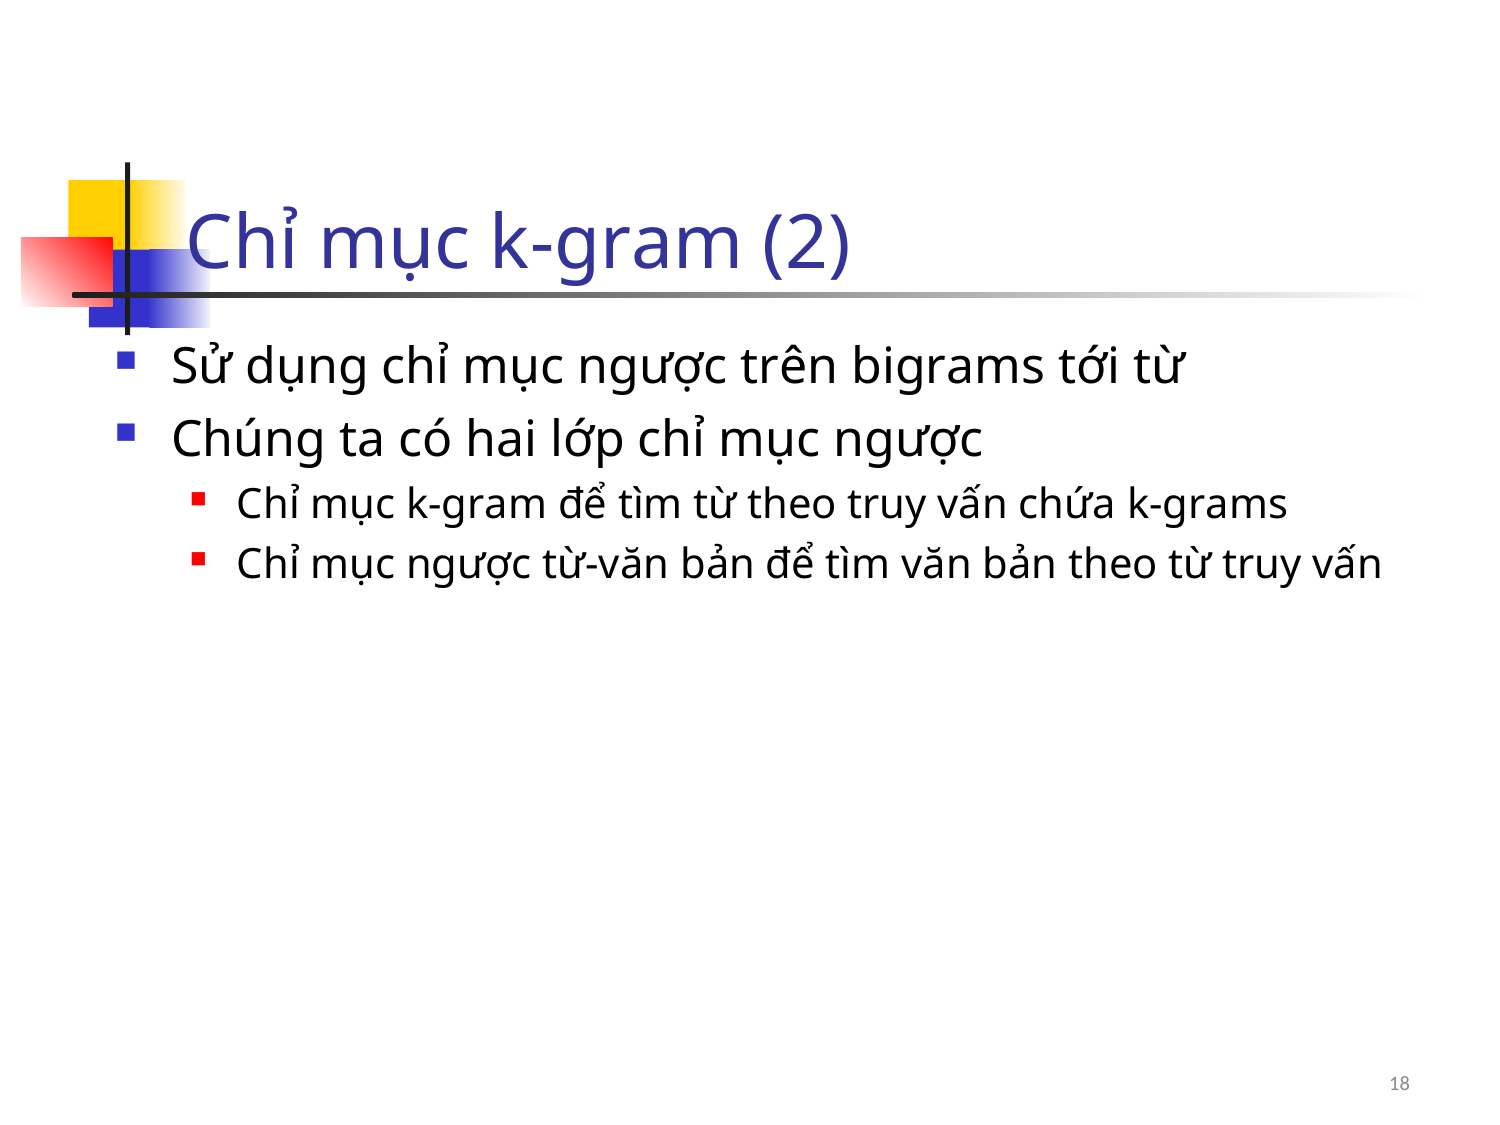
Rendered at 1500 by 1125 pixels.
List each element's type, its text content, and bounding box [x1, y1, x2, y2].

text_box Sử dụng chỉ mục ngược trên bigrams tới từ Chúng ta có hai lớp chỉ mục ngược Chỉ mục k-gram để tìm từ theo truy vấn chứa k-grams Chỉ mục ngược từ-văn bản để tìm văn bản theo từ truy vấn [100, 326, 1442, 797]
text_box <number> [1074, 1062, 1426, 1103]
text_box Chỉ mục k-gram (2) [171, 60, 1465, 291]
